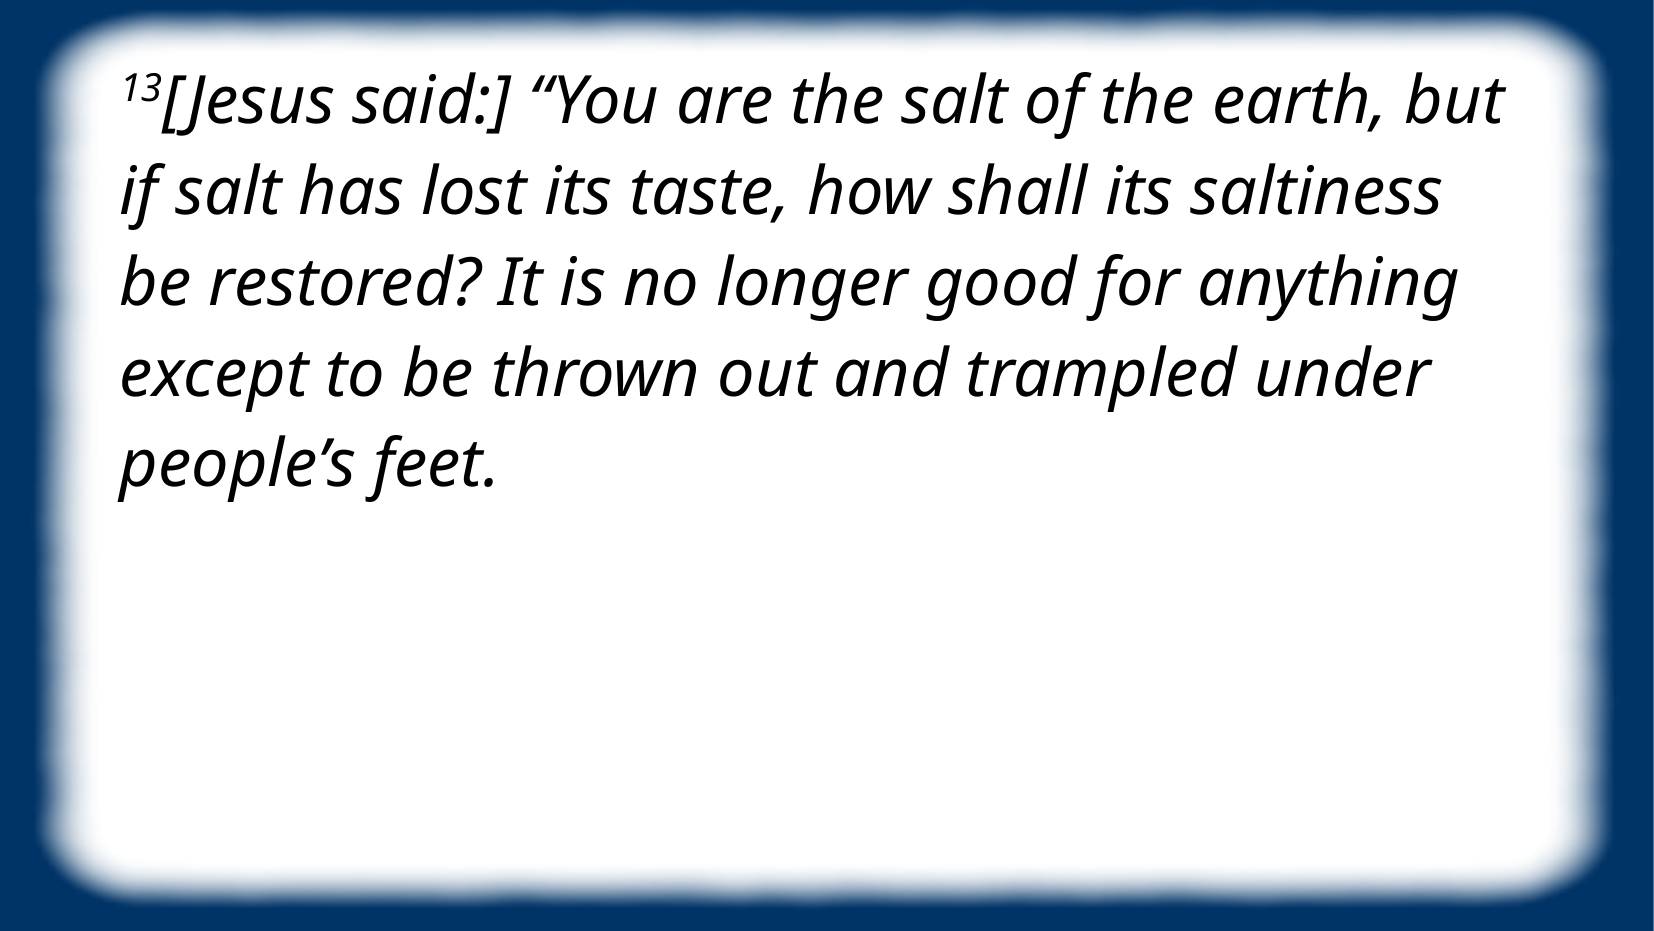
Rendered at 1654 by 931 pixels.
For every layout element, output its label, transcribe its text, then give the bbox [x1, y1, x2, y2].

text_box 13[Jesus said:] “You are the salt of the earth, but if salt has lost its taste, how shall its saltiness be restored? It is no longer good for anything except to be thrown out and trampled under people’s feet. [105, 45, 1546, 504]
picture [0, 0, 1654, 931]
